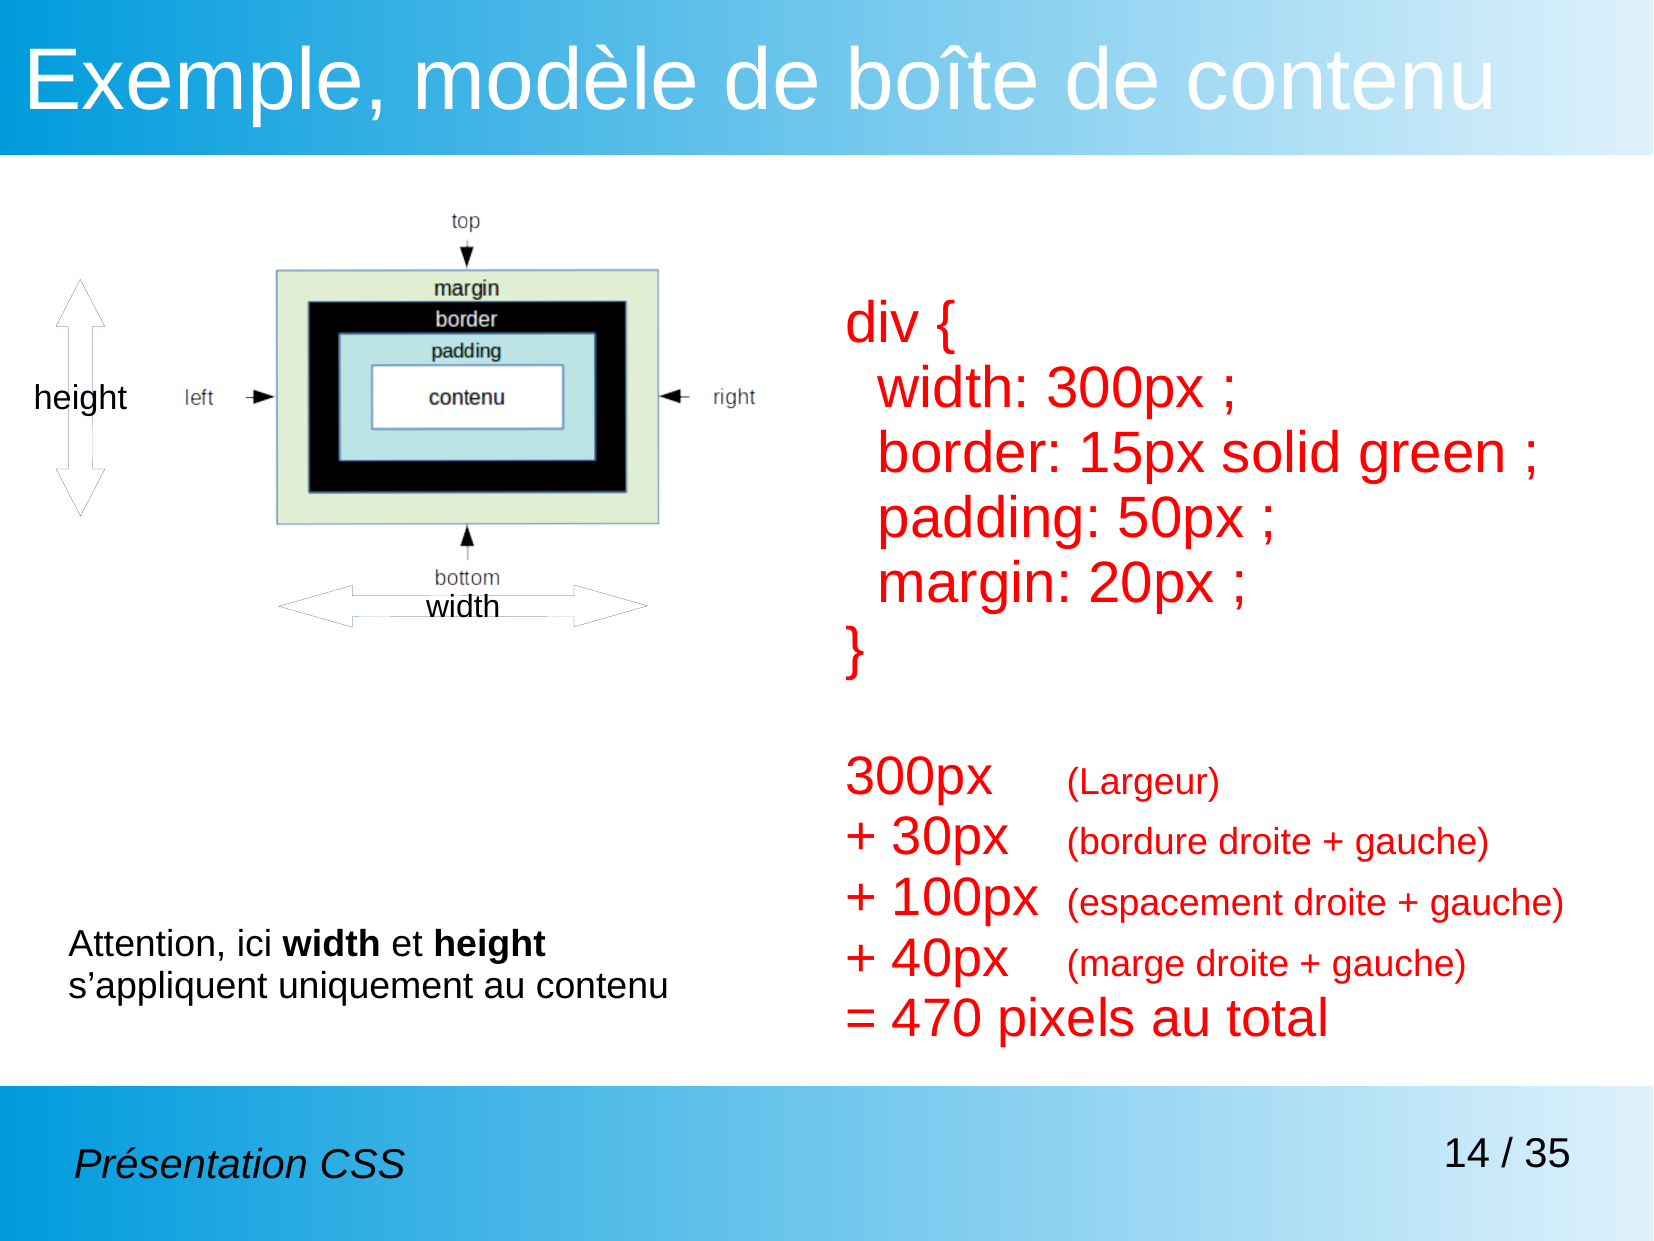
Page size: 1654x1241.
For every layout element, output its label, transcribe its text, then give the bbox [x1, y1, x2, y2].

text_box Attention, ici width et height s’appliquent uniquement au contenu [53, 915, 771, 1056]
list div { width: 300px ; border: 15px solid green ; padding: 50px ; margin: 20px ; } 300px (Largeur) + 30px (bordure droite + gauche) + 100px (espacement droite + gauche) + 40px (marge droite + gauche) = 470 pixels au total [845, 290, 1572, 1010]
picture [32, 202, 780, 628]
title Exemple, modèle de boîte de contenu [23, 25, 1512, 130]
